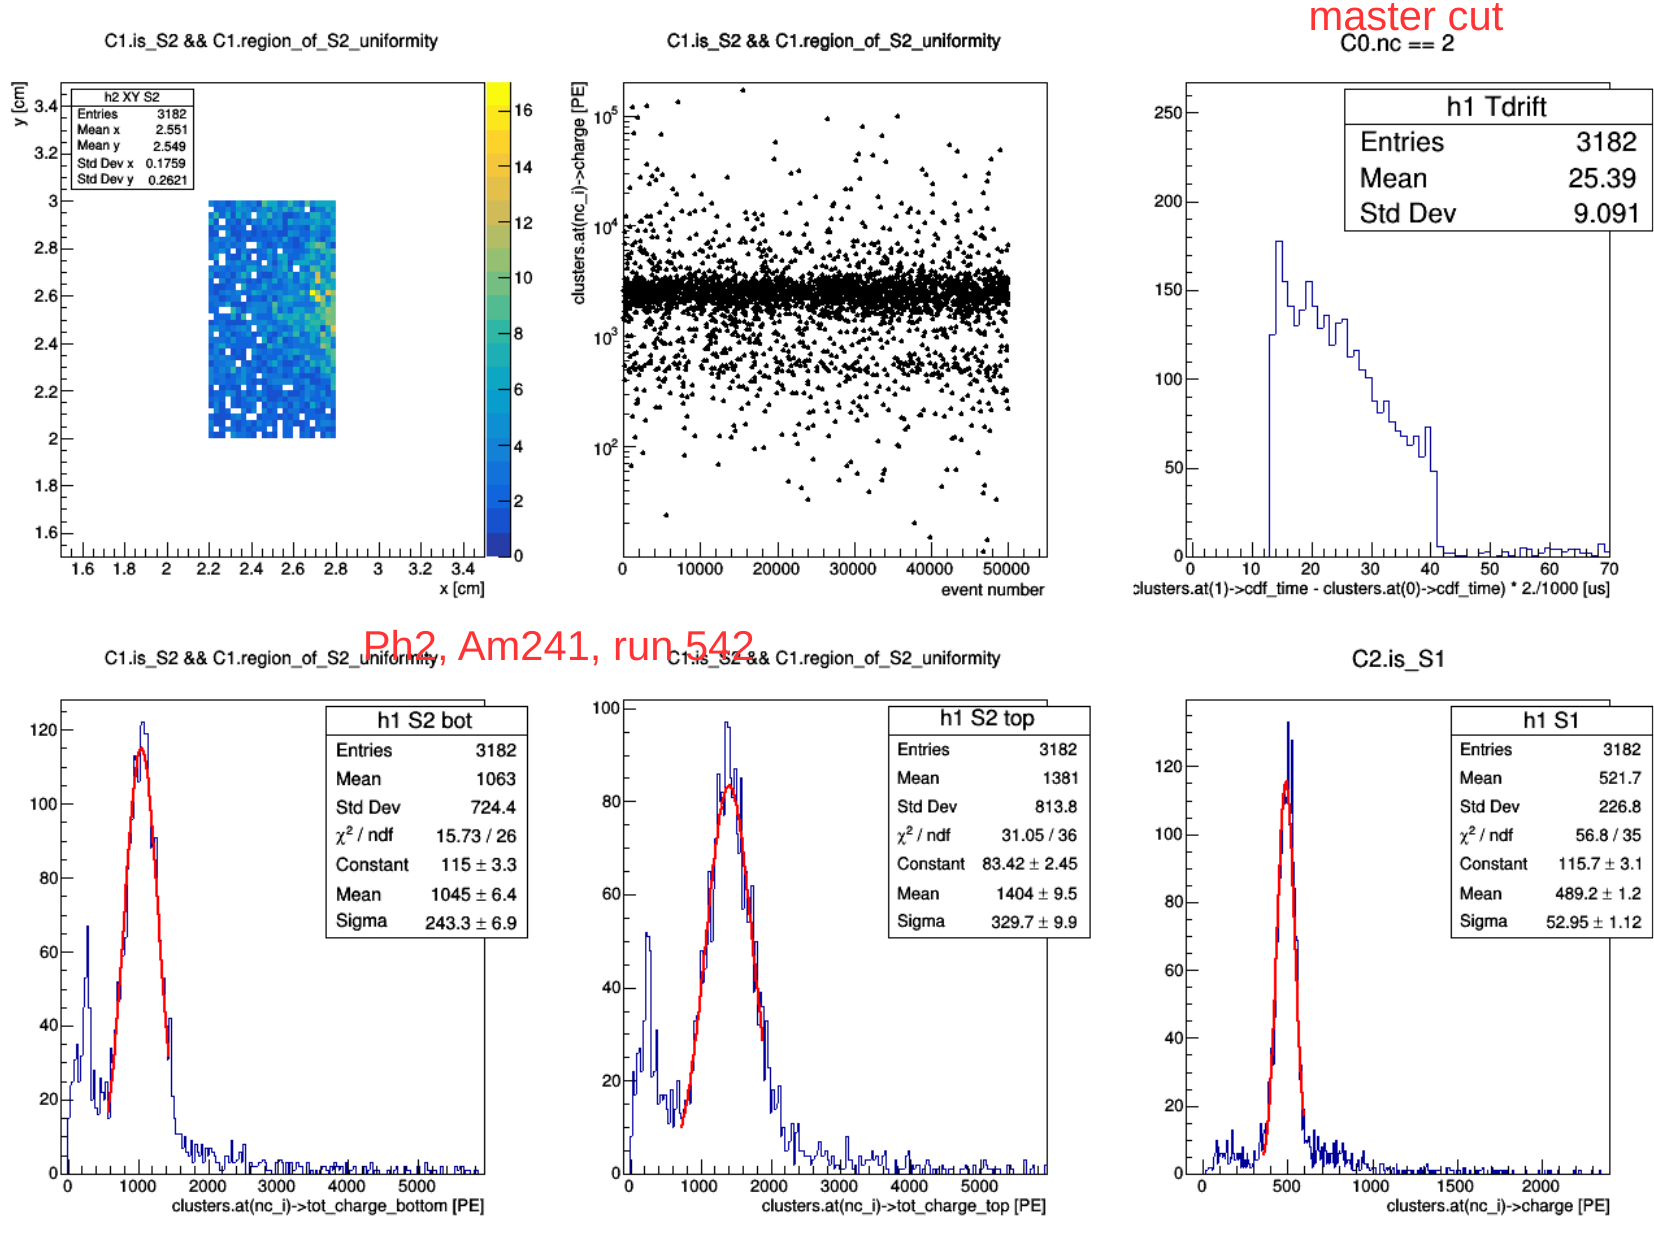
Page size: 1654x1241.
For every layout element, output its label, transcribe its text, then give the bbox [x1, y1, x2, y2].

picture [6, 16, 1654, 1231]
text_box Ph2, Am241, run 542 [218, 615, 901, 751]
text_box master cut [1065, 0, 1654, 121]
